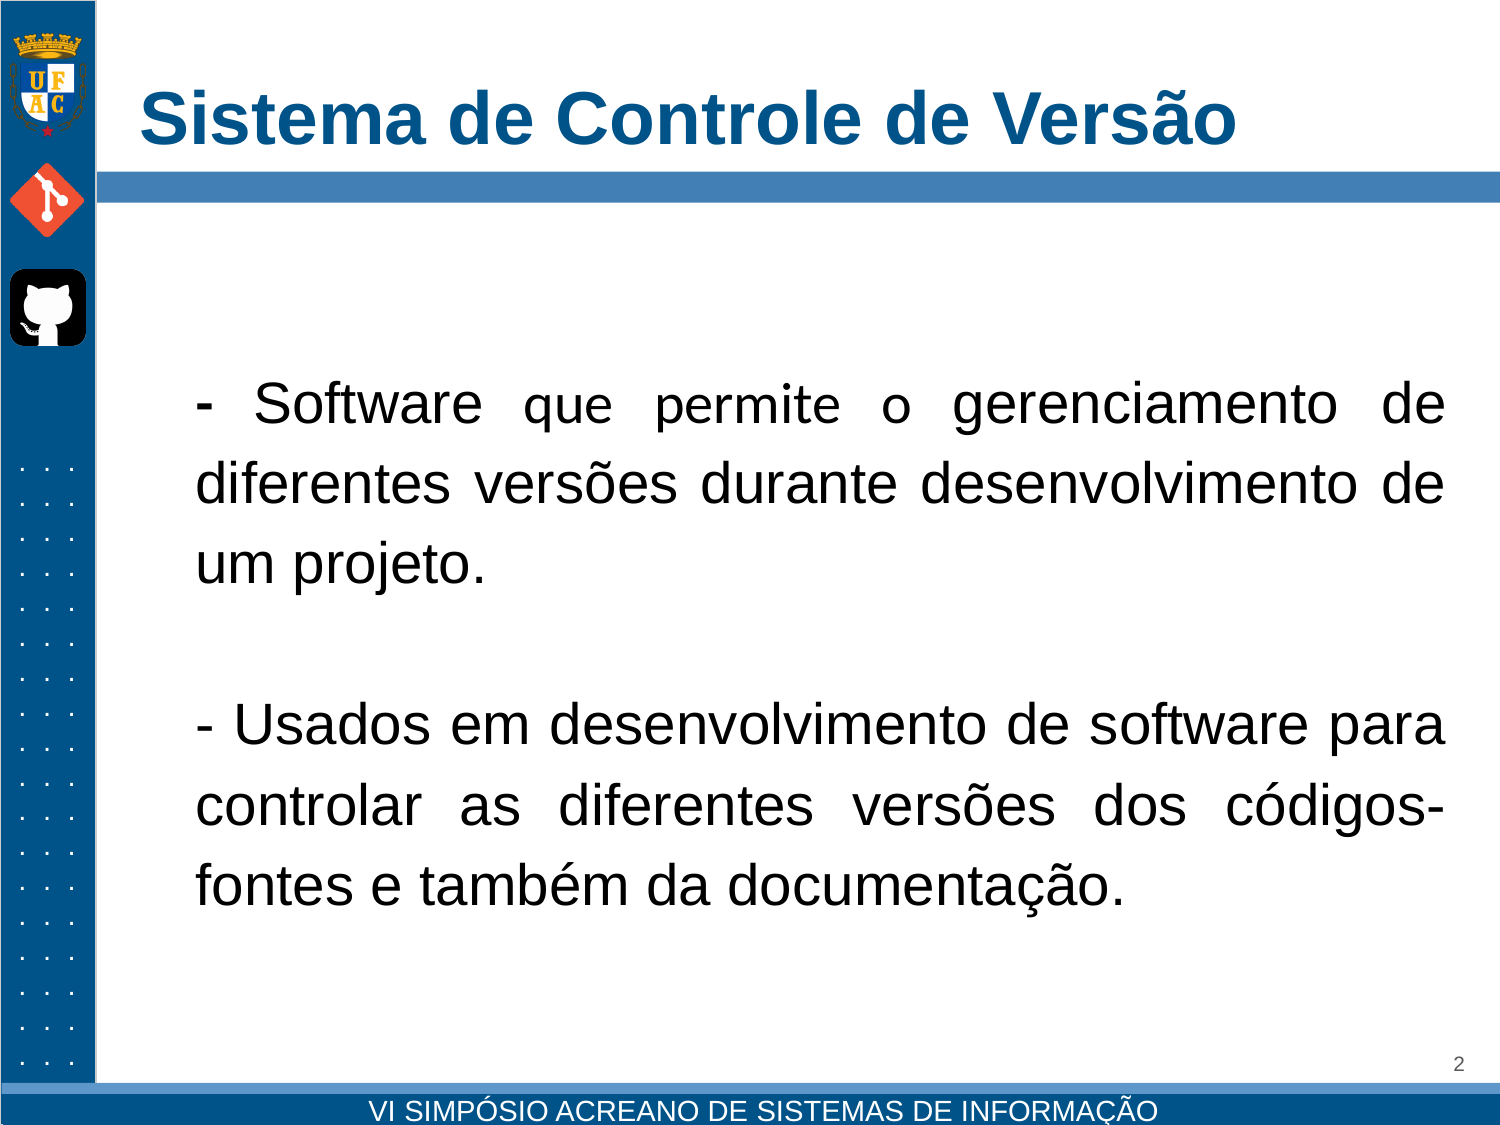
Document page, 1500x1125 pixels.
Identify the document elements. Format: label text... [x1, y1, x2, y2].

text_box . . . . . . . . . . . . . . . . . . . . . . . . . . . . . . . . . . . . . . . . . . . . . . . . . . . . . . [3, 427, 133, 857]
slide_number <número> [1389, 1019, 1480, 1106]
text_box VI SIMPÓSIO ACREANO DE SISTEMAS DE INFORMAÇÃO [353, 1077, 1288, 1125]
text_box [1288, 1082, 1500, 1125]
title Sistema de Controle de Versão [124, 89, 1494, 171]
picture [10, 269, 86, 346]
text_box [186, 171, 1500, 203]
text_box [0, 0, 353, 1125]
picture [10, 33, 86, 137]
subtitle - Software que permite o gerenciamento de diferentes versões durante desenvolvimento de um projeto. - Usados em desenvolvimento de software para controlar as diferentes versões dos códigos-fontes e também da documentação. [105, 269, 1463, 1045]
picture [10, 163, 186, 237]
